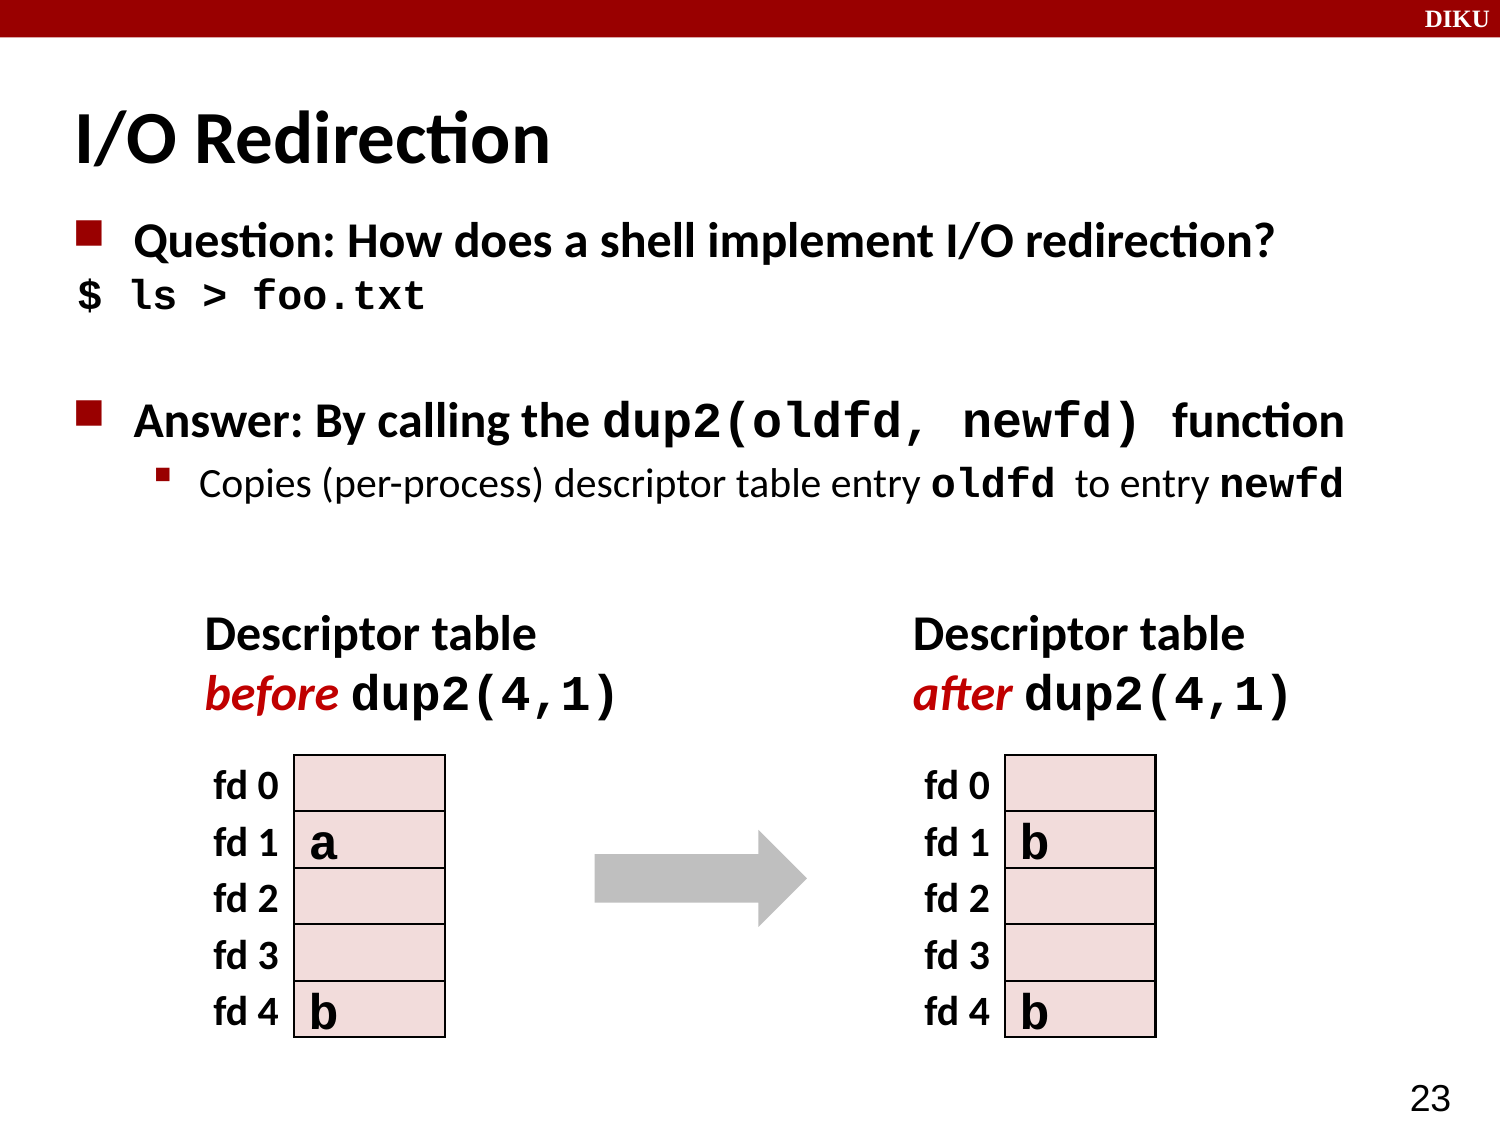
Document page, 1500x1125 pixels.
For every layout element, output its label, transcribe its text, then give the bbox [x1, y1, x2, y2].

text_box I/O Redirection [59, 71, 1306, 197]
text_box Descriptor table after dup2(4,1) [898, 593, 1309, 728]
text_box b [294, 980, 445, 1038]
text_box b [1005, 811, 1156, 867]
text_box fd 3 [854, 924, 1005, 980]
text_box a [294, 811, 445, 867]
text_box [594, 829, 807, 927]
text_box b [1005, 980, 1156, 1038]
text_box fd 1 [143, 811, 294, 867]
text_box [294, 867, 445, 980]
text_box Descriptor table before dup2(4,1) [189, 593, 636, 728]
text_box fd 1 [854, 811, 1005, 867]
text_box fd 2 [854, 867, 1005, 924]
text_box Question: How does a shell implement I/O redirection? $ ls > foo.txt Answer: By calling the dup2(oldfd, newfd) function Copies (per-process) descriptor table entry oldfd to entry newfd [62, 200, 1425, 513]
text_box fd 4 [854, 980, 1005, 1038]
text_box fd 0 [143, 754, 294, 811]
text_box fd 0 [854, 754, 1005, 811]
text_box [1005, 754, 1156, 811]
text_box [294, 754, 445, 811]
text_box fd 3 [143, 924, 294, 980]
text_box [1005, 867, 1156, 980]
text_box fd 2 [143, 867, 294, 924]
text_box fd 4 [143, 980, 294, 1038]
